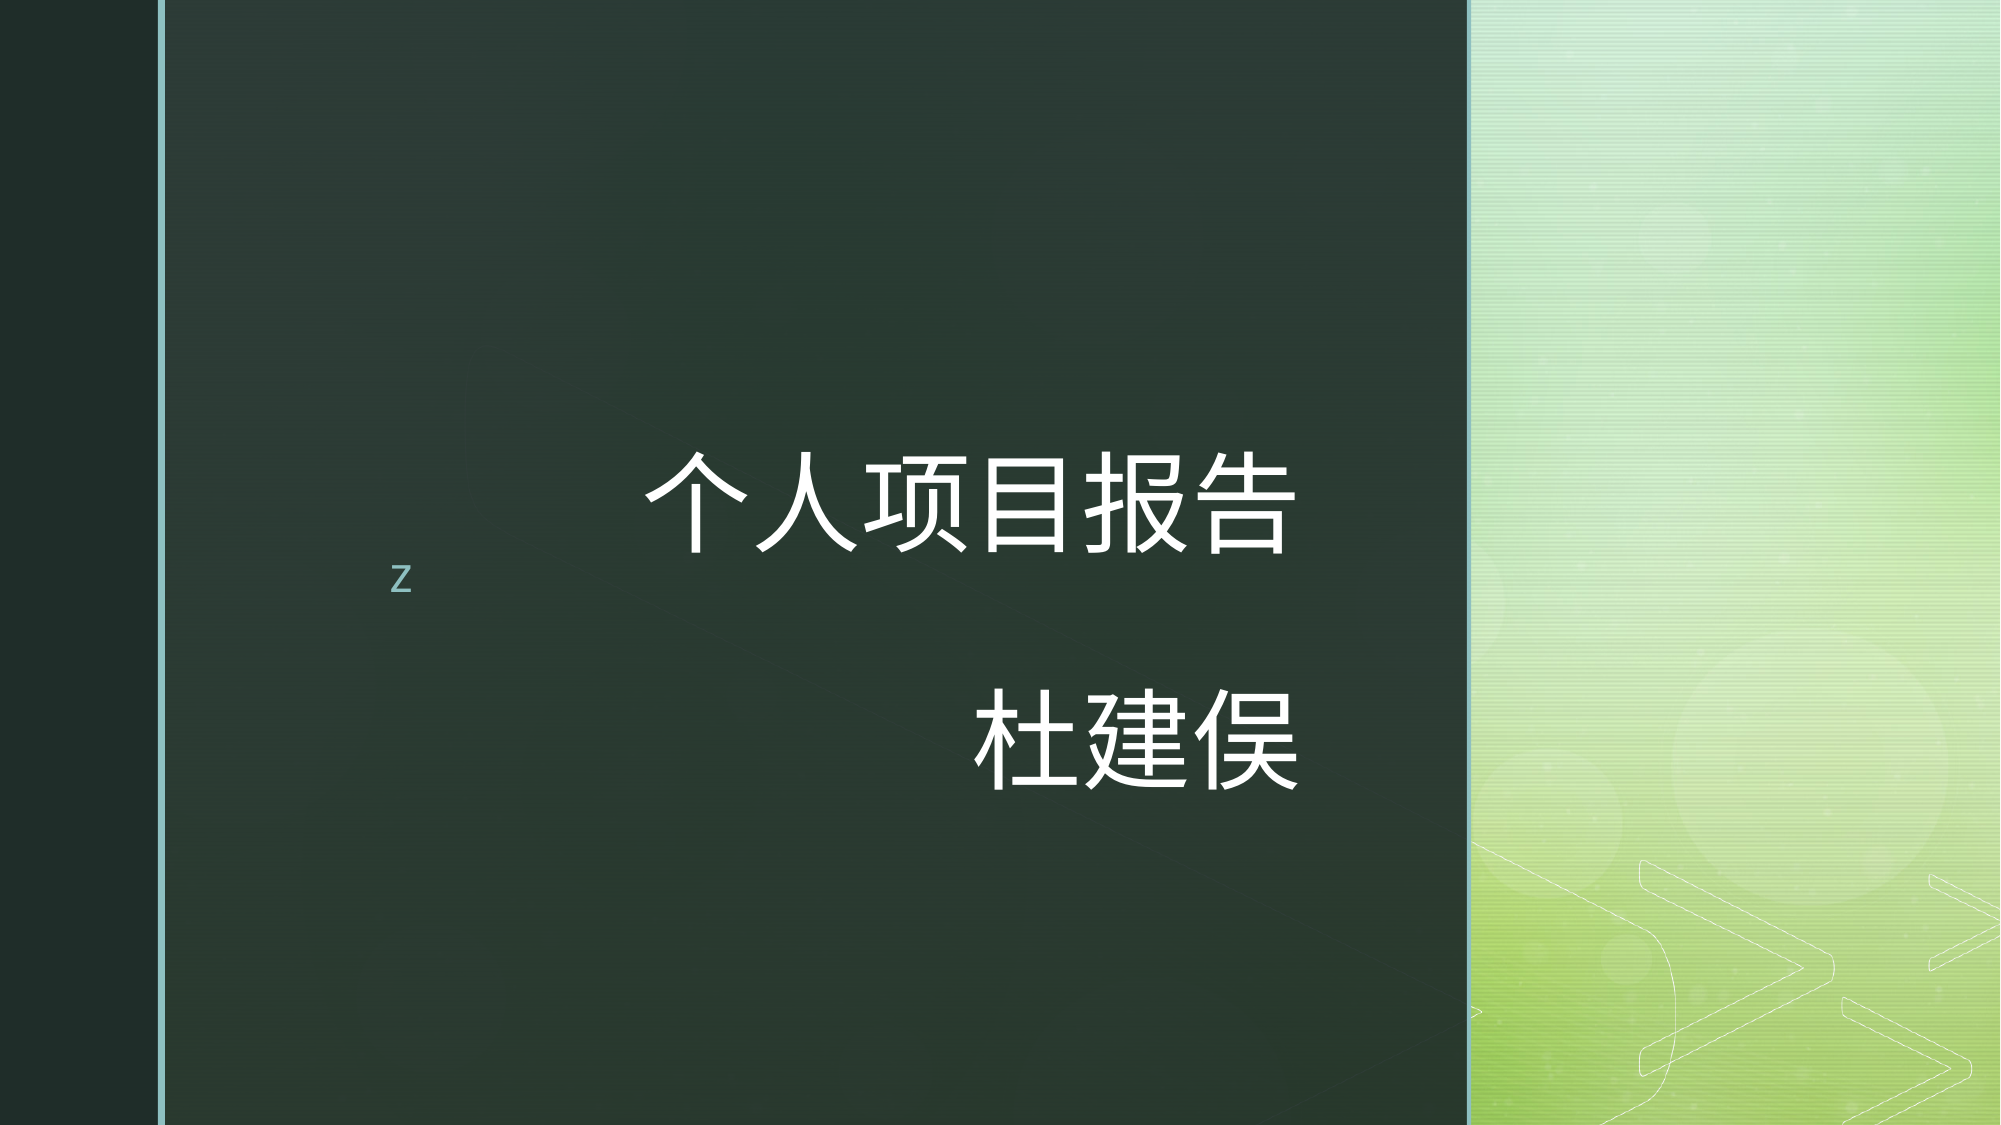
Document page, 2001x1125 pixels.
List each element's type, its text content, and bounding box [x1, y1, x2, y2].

picture [1472, 0, 2001, 1125]
title 个人项目报告 杜建俣 [410, 441, 1316, 815]
